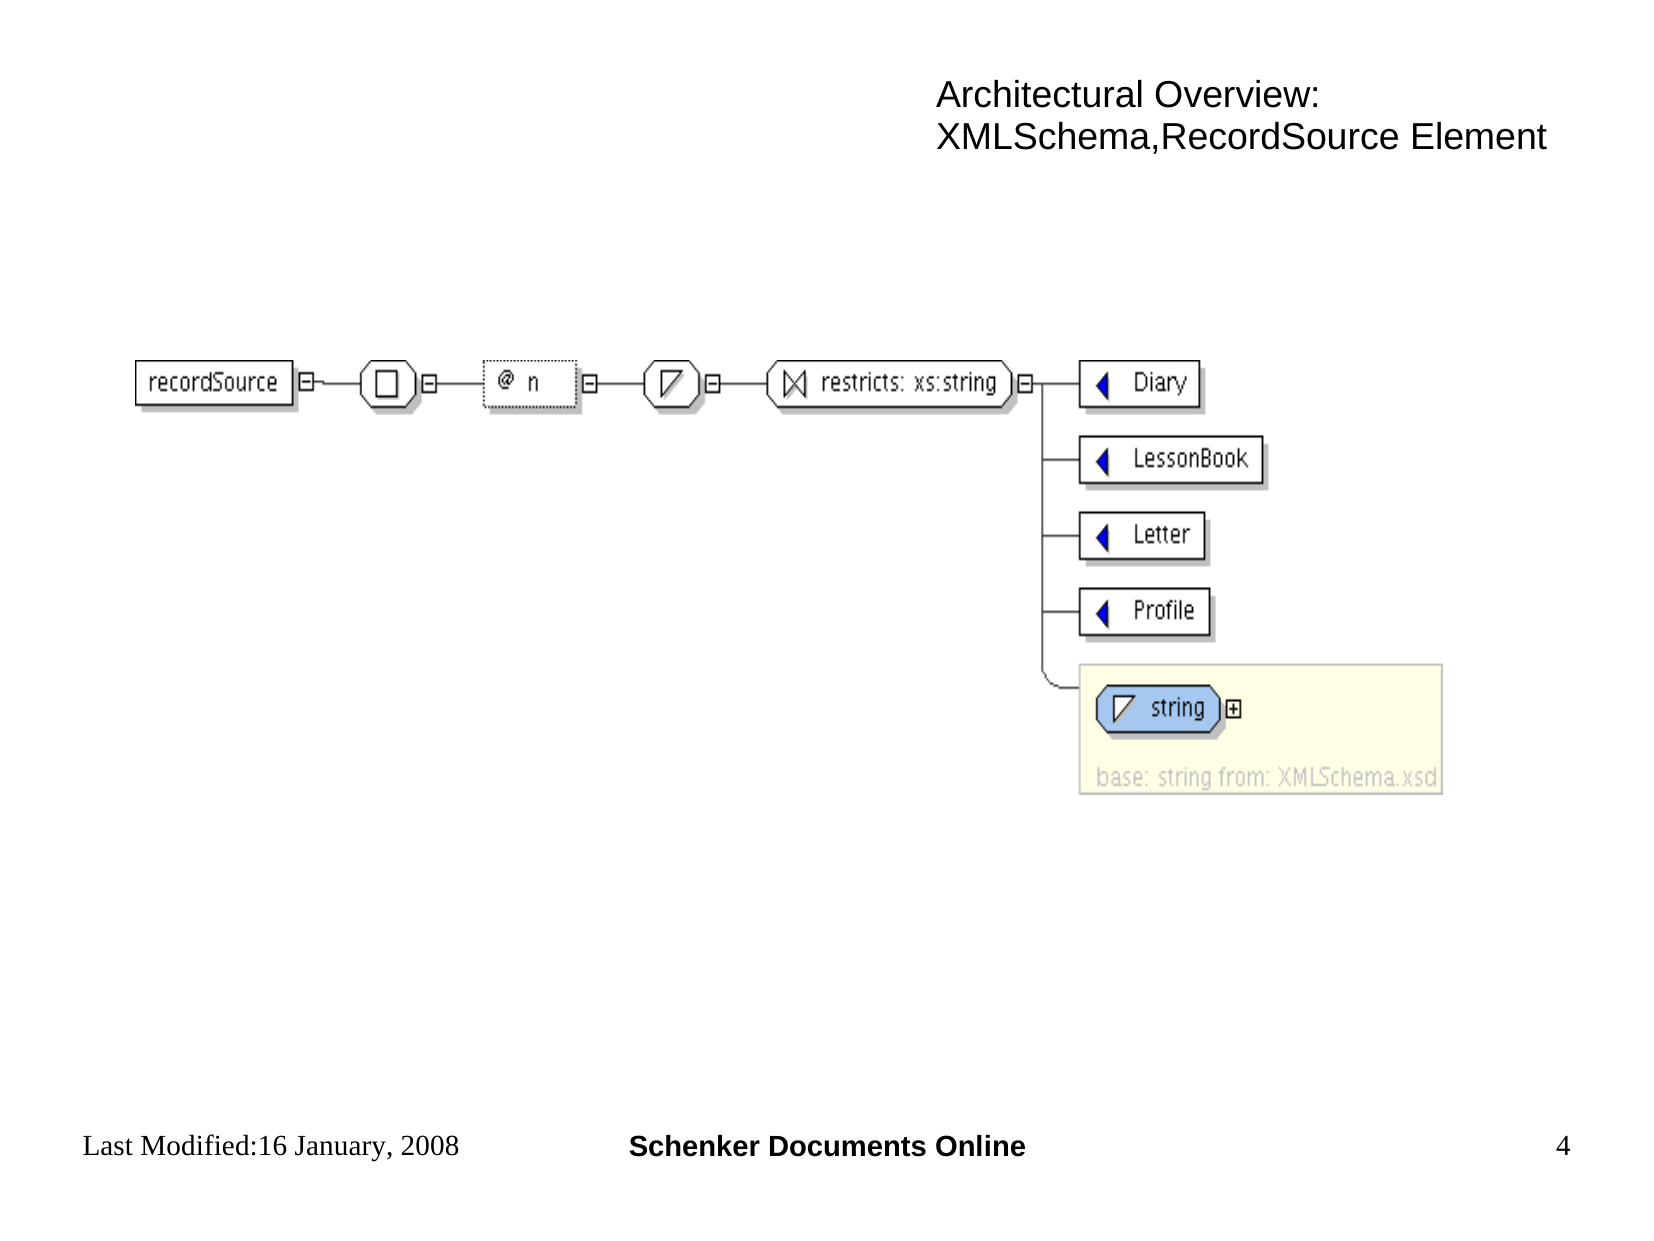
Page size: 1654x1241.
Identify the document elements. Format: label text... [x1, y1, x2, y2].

text_box Architectural Overview: XMLSchema,RecordSource Element [921, 66, 1592, 175]
picture [135, 360, 1443, 795]
